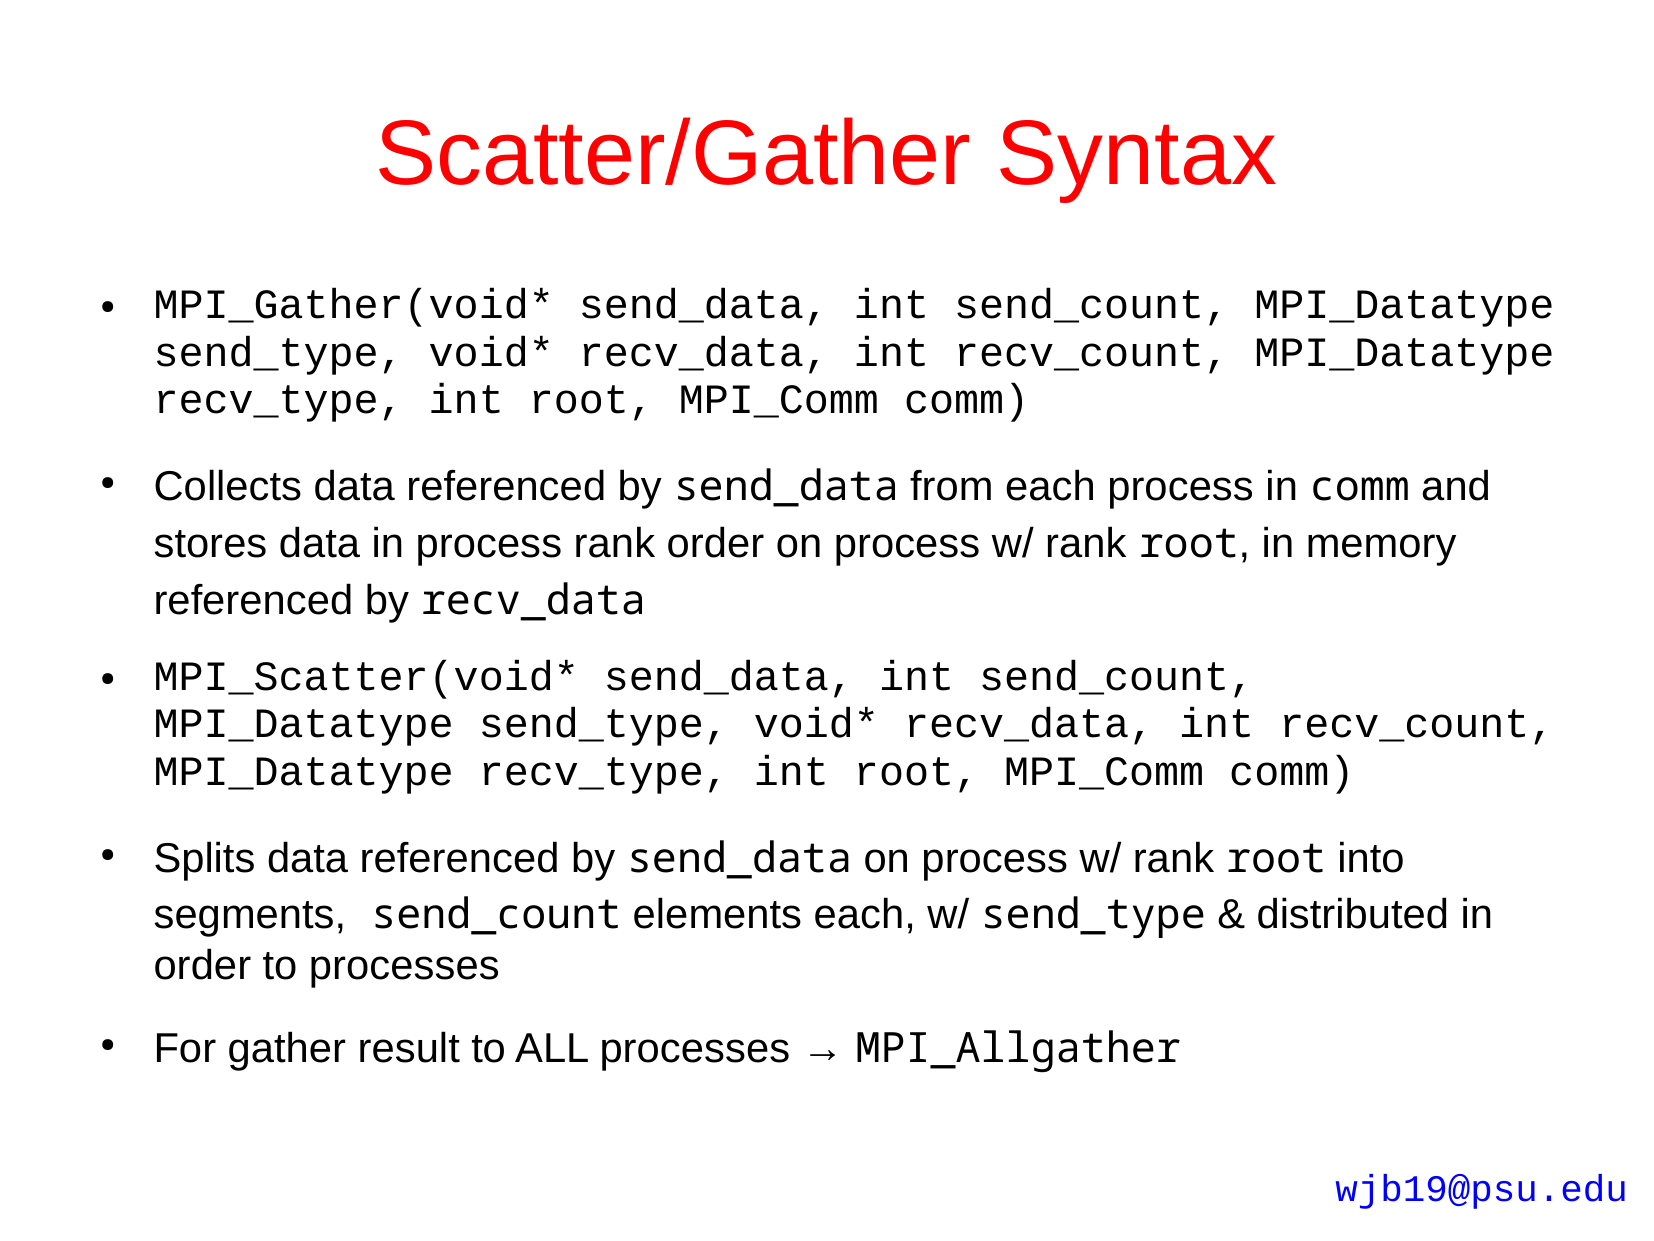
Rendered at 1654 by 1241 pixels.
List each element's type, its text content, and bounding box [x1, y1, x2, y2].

text_box wjb19@psu.edu [1320, 1162, 1643, 1220]
list MPI_Gather(void* send_data, int send_count, MPI_Datatype send_type, void* recv_data, int recv_count, MPI_Datatype recv_type, int root, MPI_Comm comm) Collects data referenced by send_data from each process in comm and stores data in process rank order on process w/ rank root, in memory referenced by recv_data MPI_Scatter(void* send_data, int send_count, MPI_Datatype send_type, void* recv_data, int recv_count, MPI_Datatype recv_type, int root, MPI_Comm comm) Splits data referenced by send_data on process w/ rank root into segments, send_count elements each, w/ send_type & distributed in order to processes For gather result to ALL processes → MPI_Allgather [82, 284, 1571, 1184]
title Scatter/Gather Syntax [82, 49, 1571, 257]
